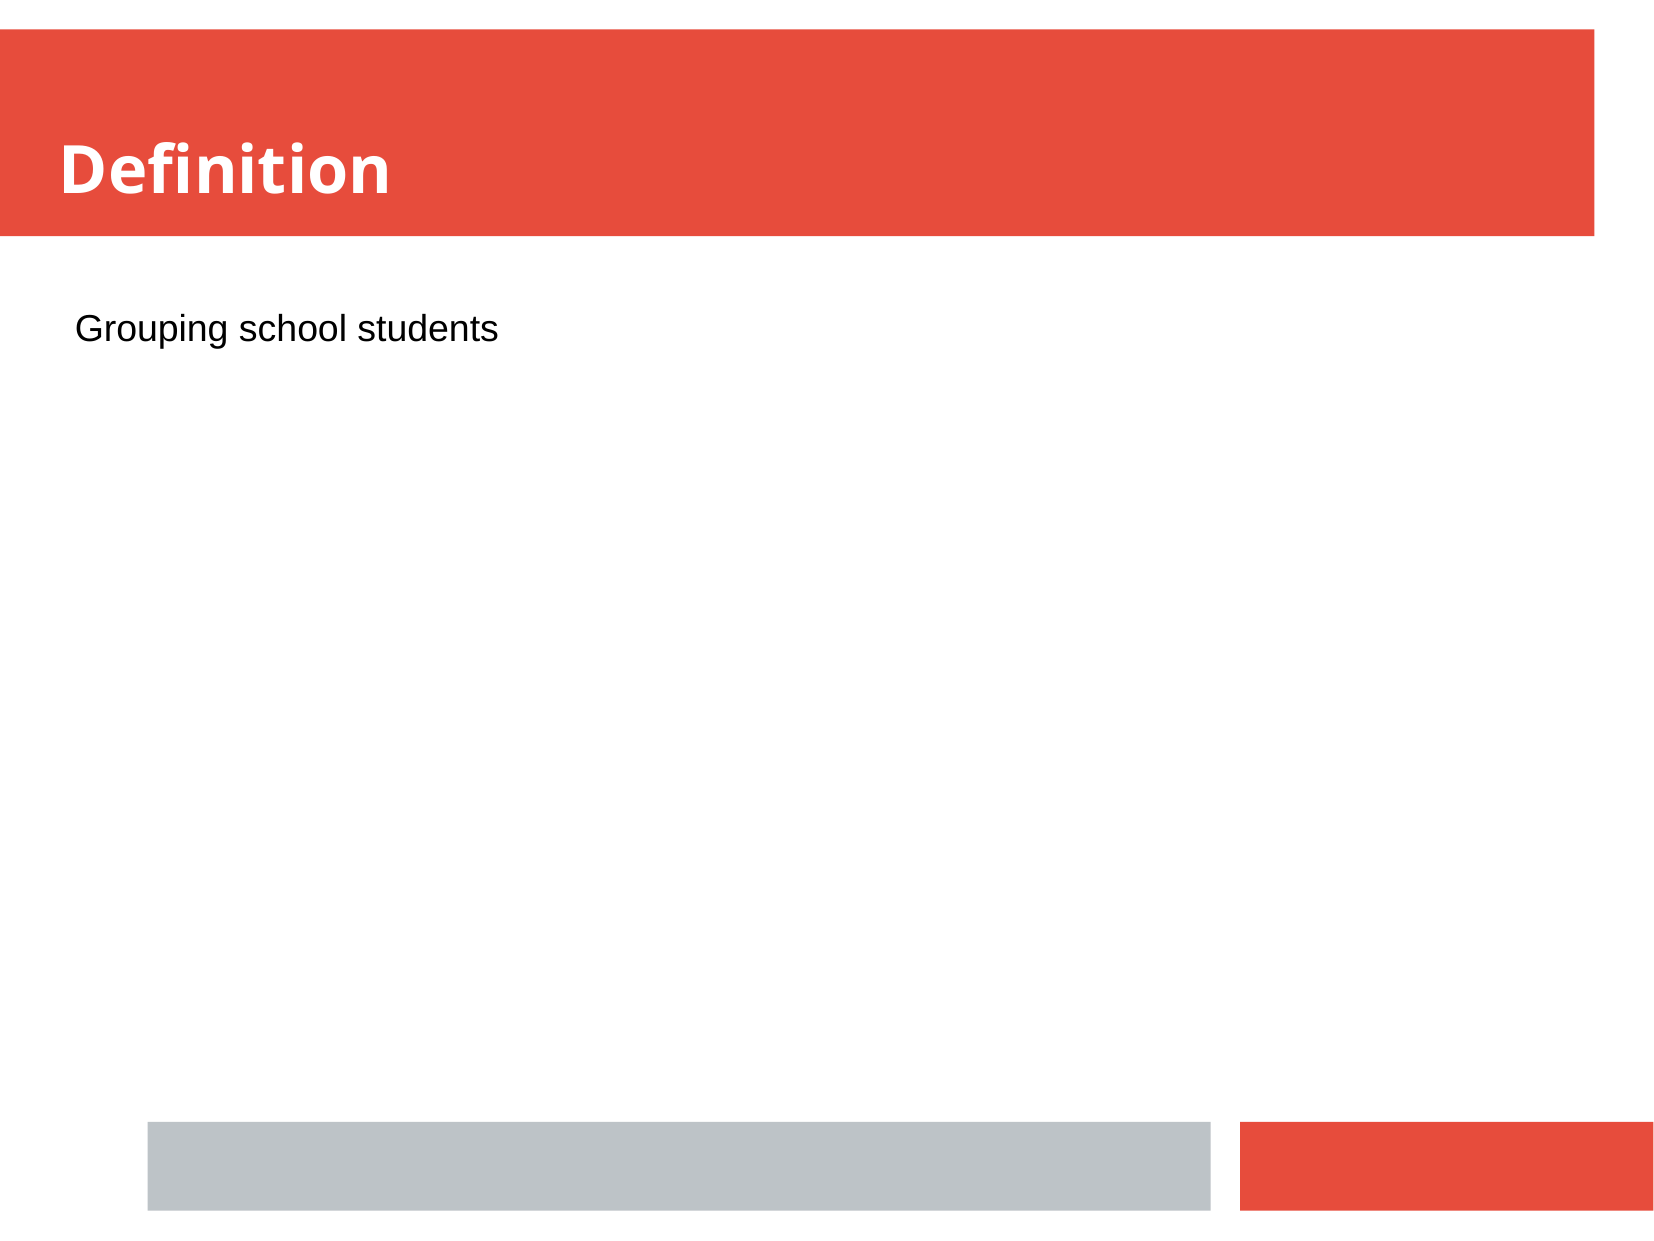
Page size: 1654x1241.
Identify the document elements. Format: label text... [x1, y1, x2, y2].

text_box Grouping school students [60, 300, 946, 357]
text_box Definition [58, 58, 1595, 207]
